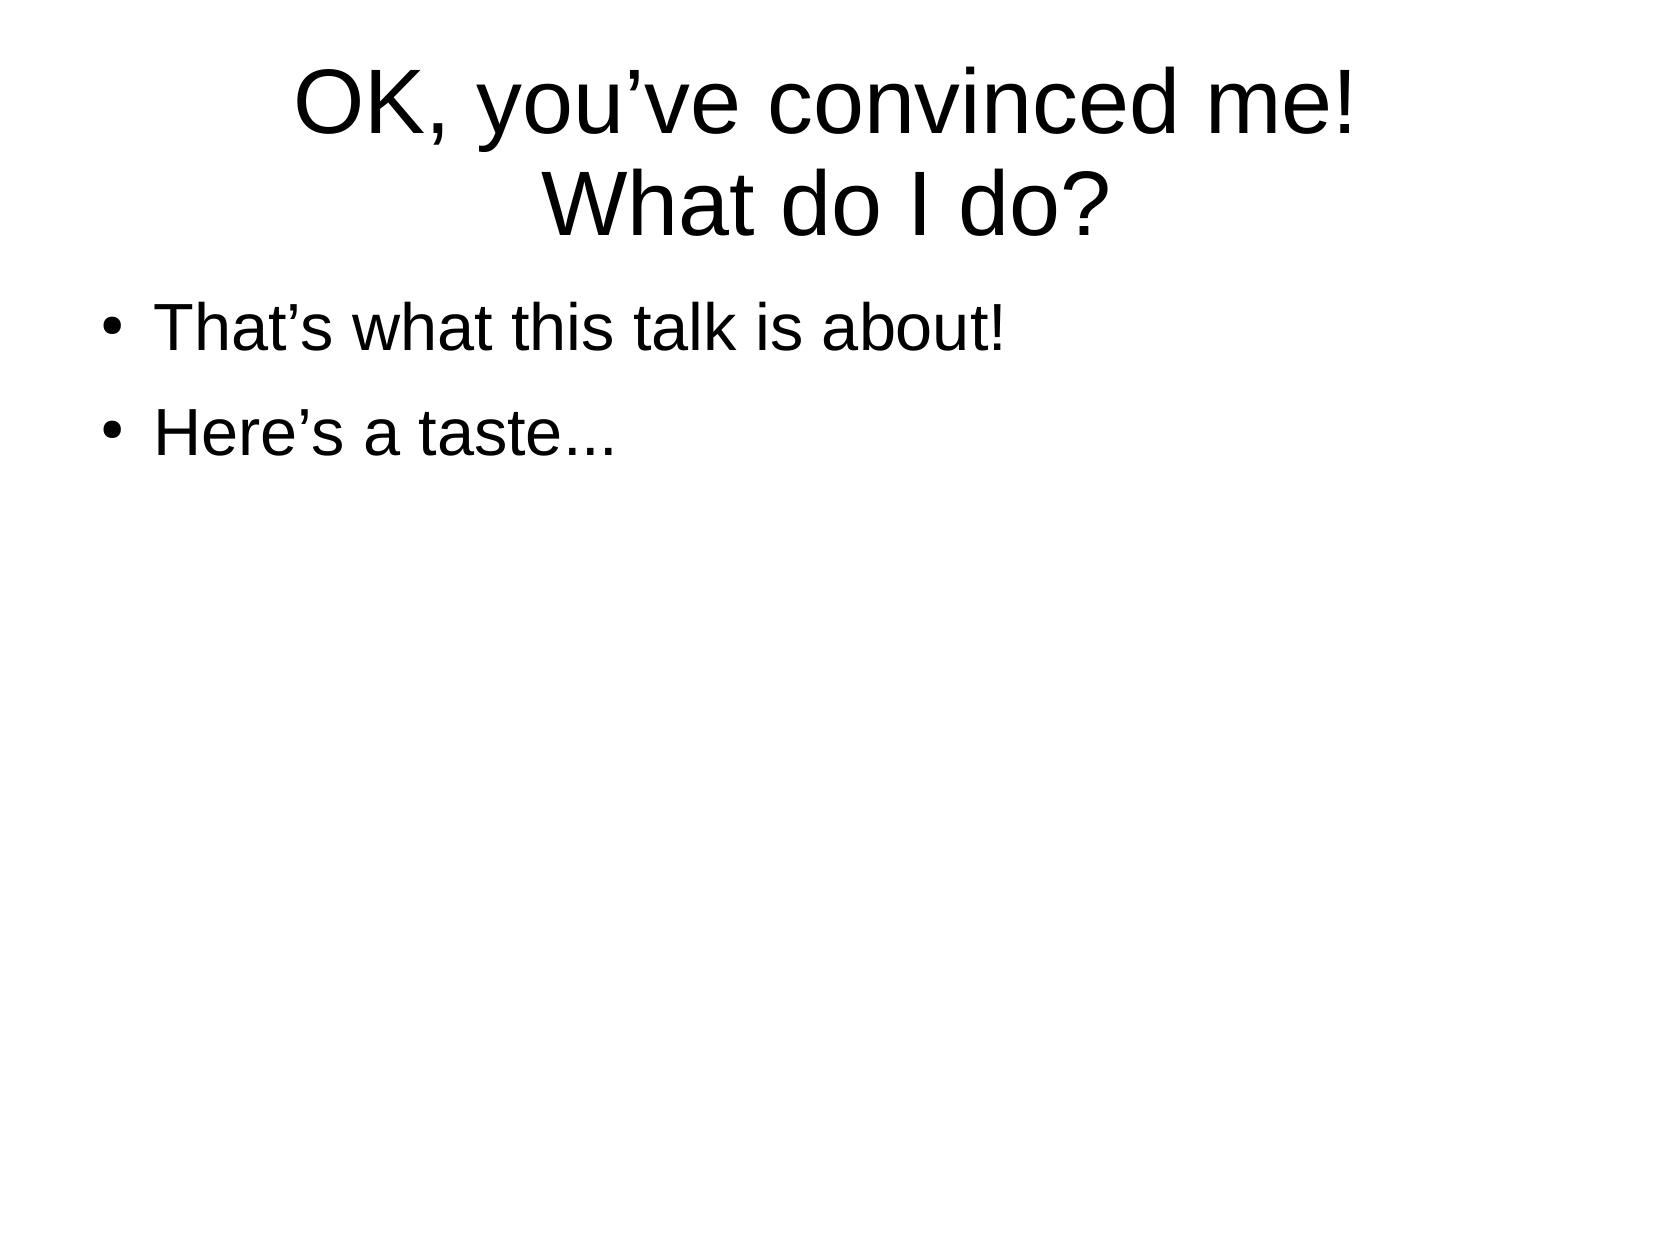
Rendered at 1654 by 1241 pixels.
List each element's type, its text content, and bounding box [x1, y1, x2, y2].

list That’s what this talk is about! Here’s a taste... [82, 290, 1571, 1010]
title OK, you’ve convinced me! What do I do? [82, 49, 1571, 257]
